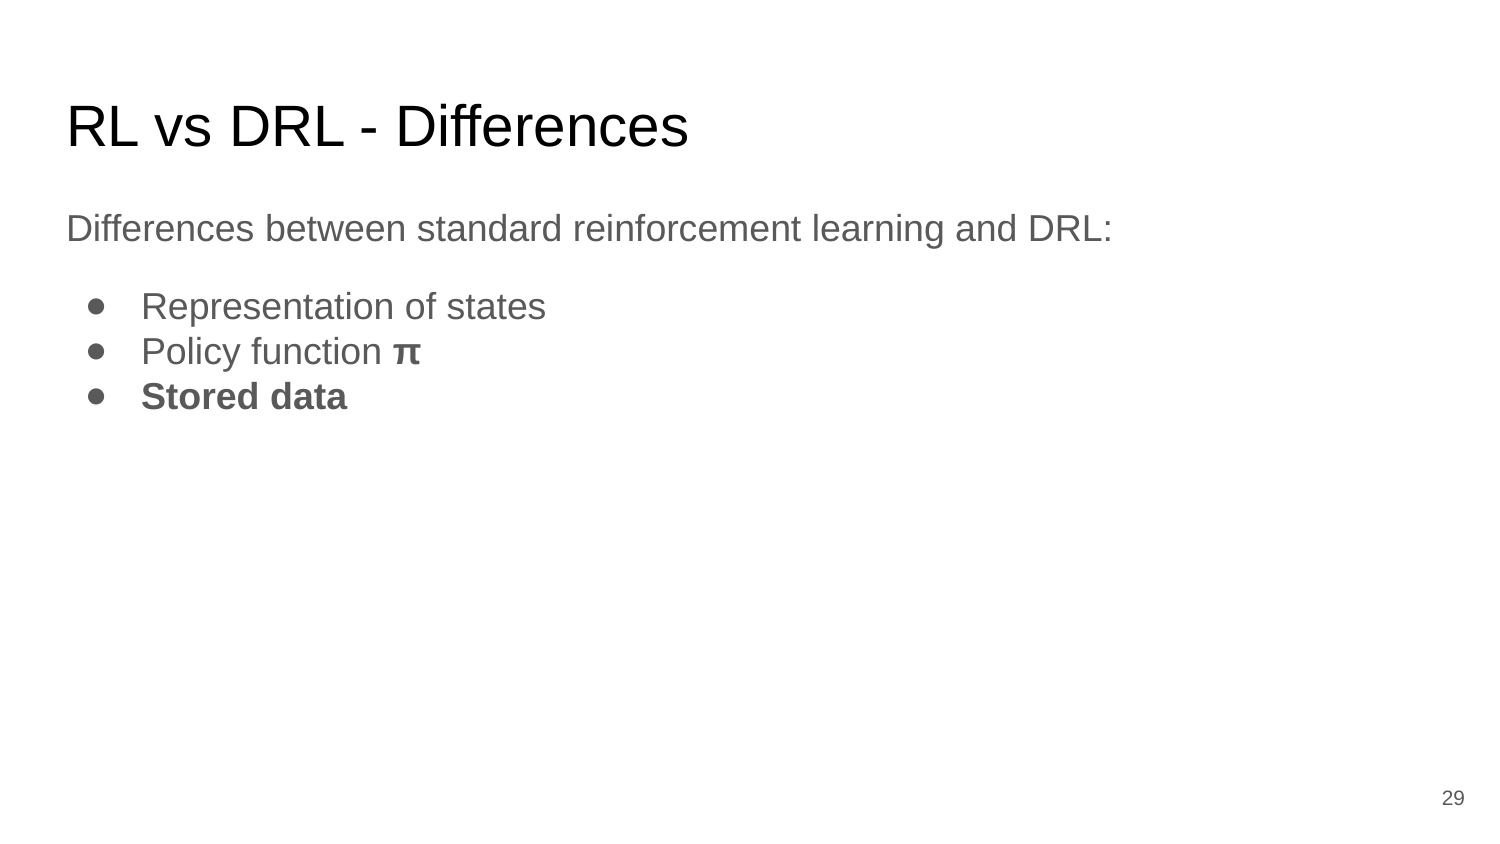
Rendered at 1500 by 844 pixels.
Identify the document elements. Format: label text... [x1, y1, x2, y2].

title RL vs DRL - Differences [51, 72, 1449, 167]
slide_number <number> [1389, 764, 1480, 830]
list Differences between standard reinforcement learning and DRL: Representation of states Policy function π Stored data [51, 189, 1449, 750]
